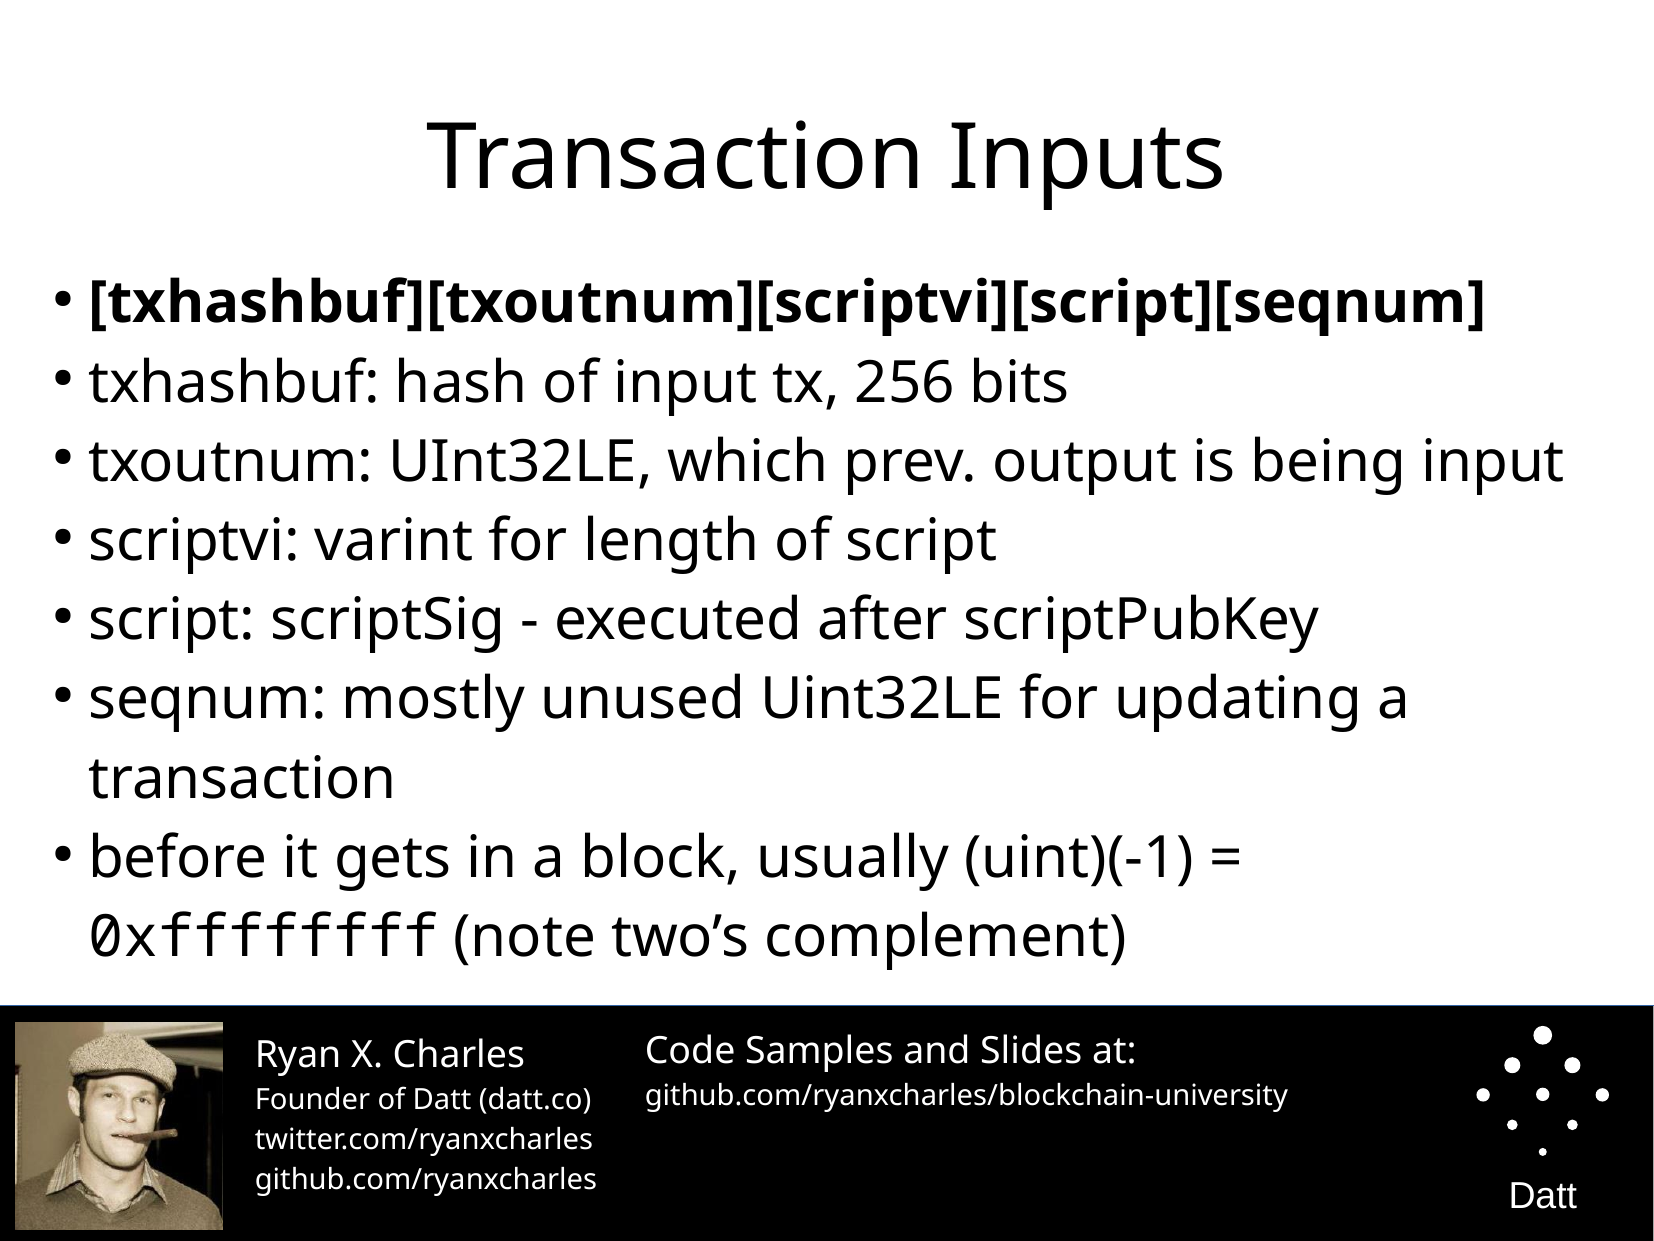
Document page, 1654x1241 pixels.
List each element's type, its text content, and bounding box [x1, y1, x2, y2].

picture [1475, 1023, 1611, 1159]
text_box Ryan X. Charles Founder of Datt (datt.co) twitter.com/ryanxcharles github.com/ryanxcharles [240, 1020, 976, 1241]
subtitle [txhashbuf][txoutnum][scriptvi][script][seqnum] txhashbuf: hash of input tx, 256 bits txoutnum: UInt32LE, which prev. output is being input scriptvi: varint for length of script script: scriptSig - executed after scriptPubKey seqnum: mostly unused Uint32LE for updating a transaction before it gets in a block, usually (uint)(-1) = 0xffffffff (note two’s complement) [52, 260, 1606, 979]
title Transaction Inputs [82, 49, 1571, 257]
text_box Code Samples and Slides at: github.com/ryanxcharles/blockchain-university [630, 1015, 1403, 1156]
text_box [0, 1005, 1654, 1241]
text_box Datt [1452, 1167, 1633, 1241]
picture [15, 1022, 223, 1231]
